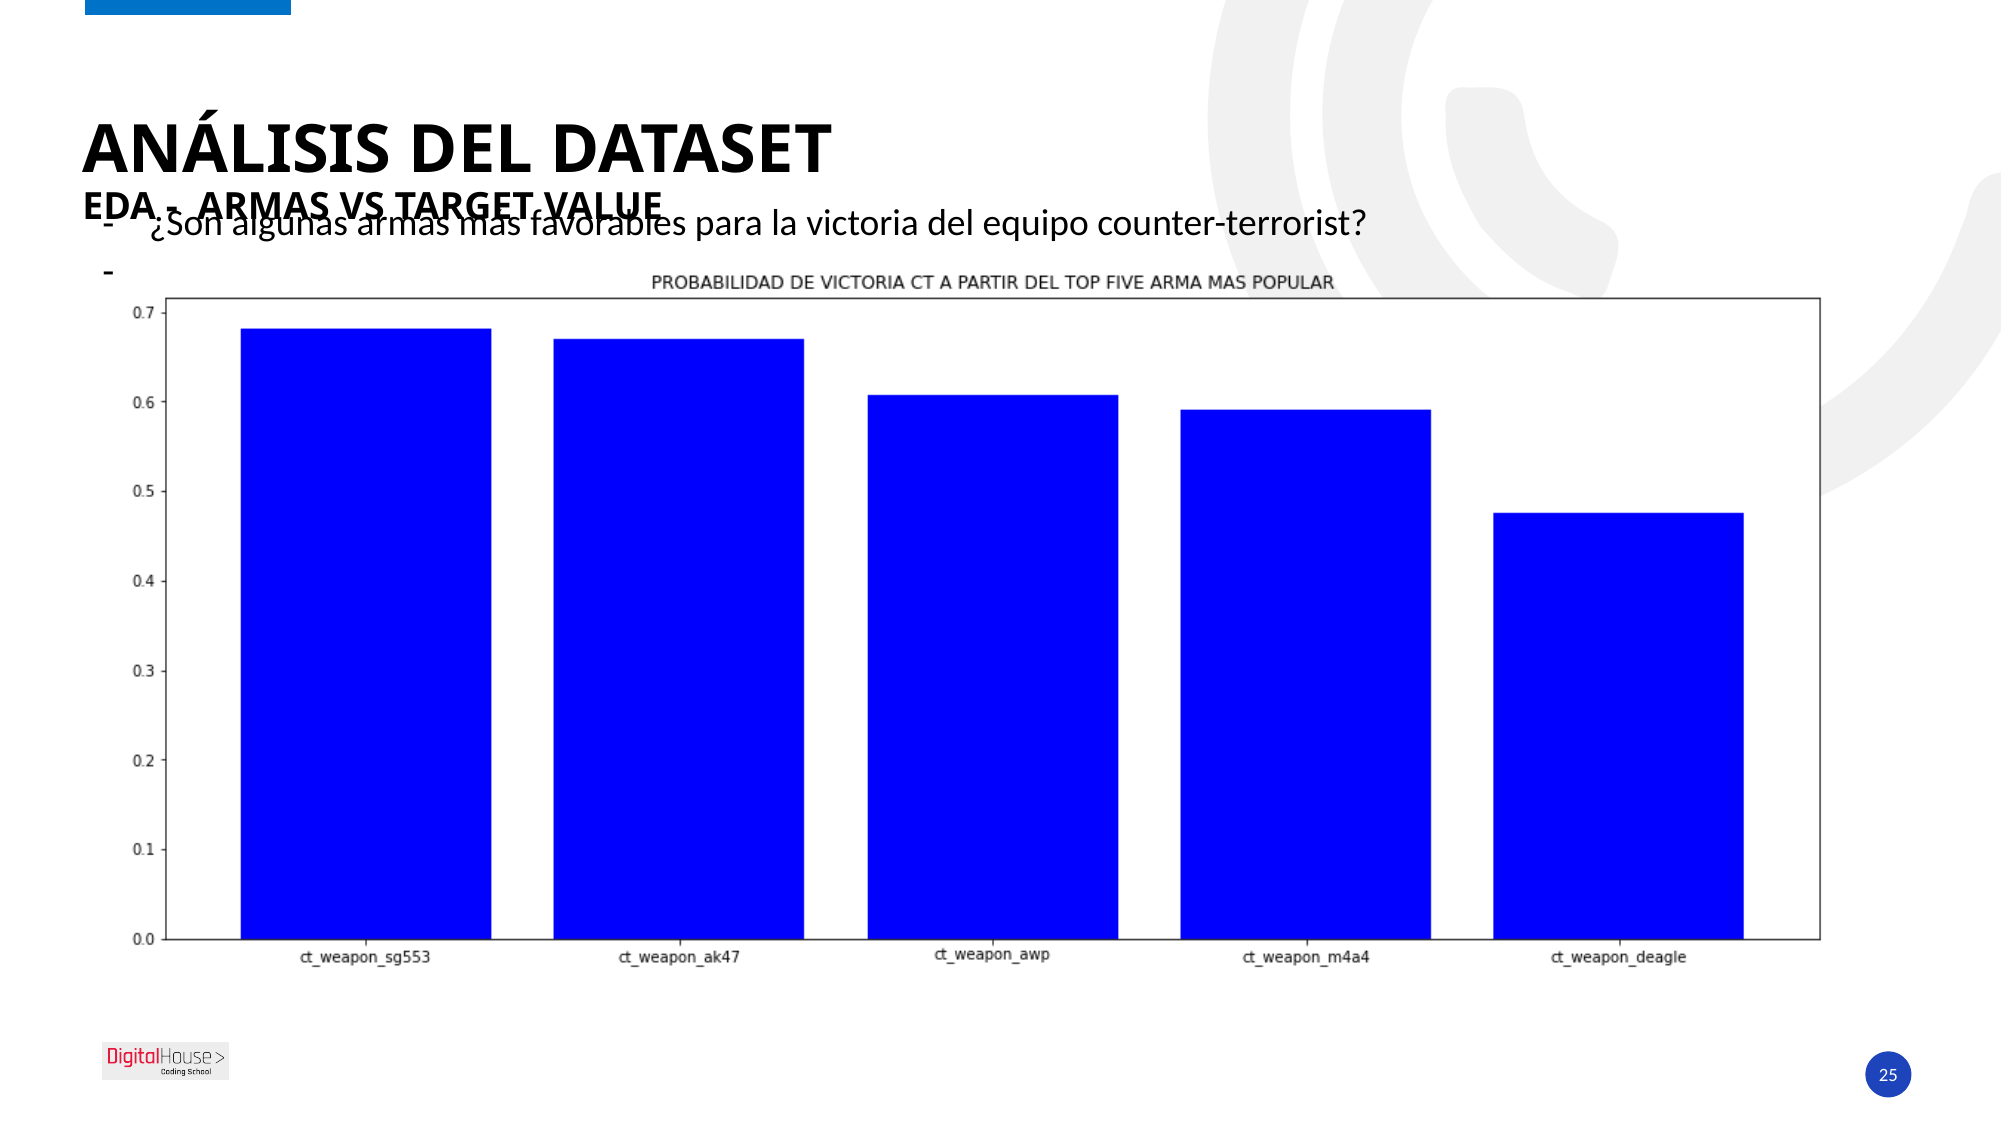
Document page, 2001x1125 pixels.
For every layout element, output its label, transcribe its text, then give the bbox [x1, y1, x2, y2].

text_box ¿Son algunas armas más favorables para la victoria del equipo counter-terrorist? [87, 190, 1916, 297]
picture [121, 264, 1830, 976]
text_box [1864, 1059, 1913, 1090]
title ANÁLISIS DEL DATASET eda - armas VS TARGET VALUE [82, 115, 1912, 267]
